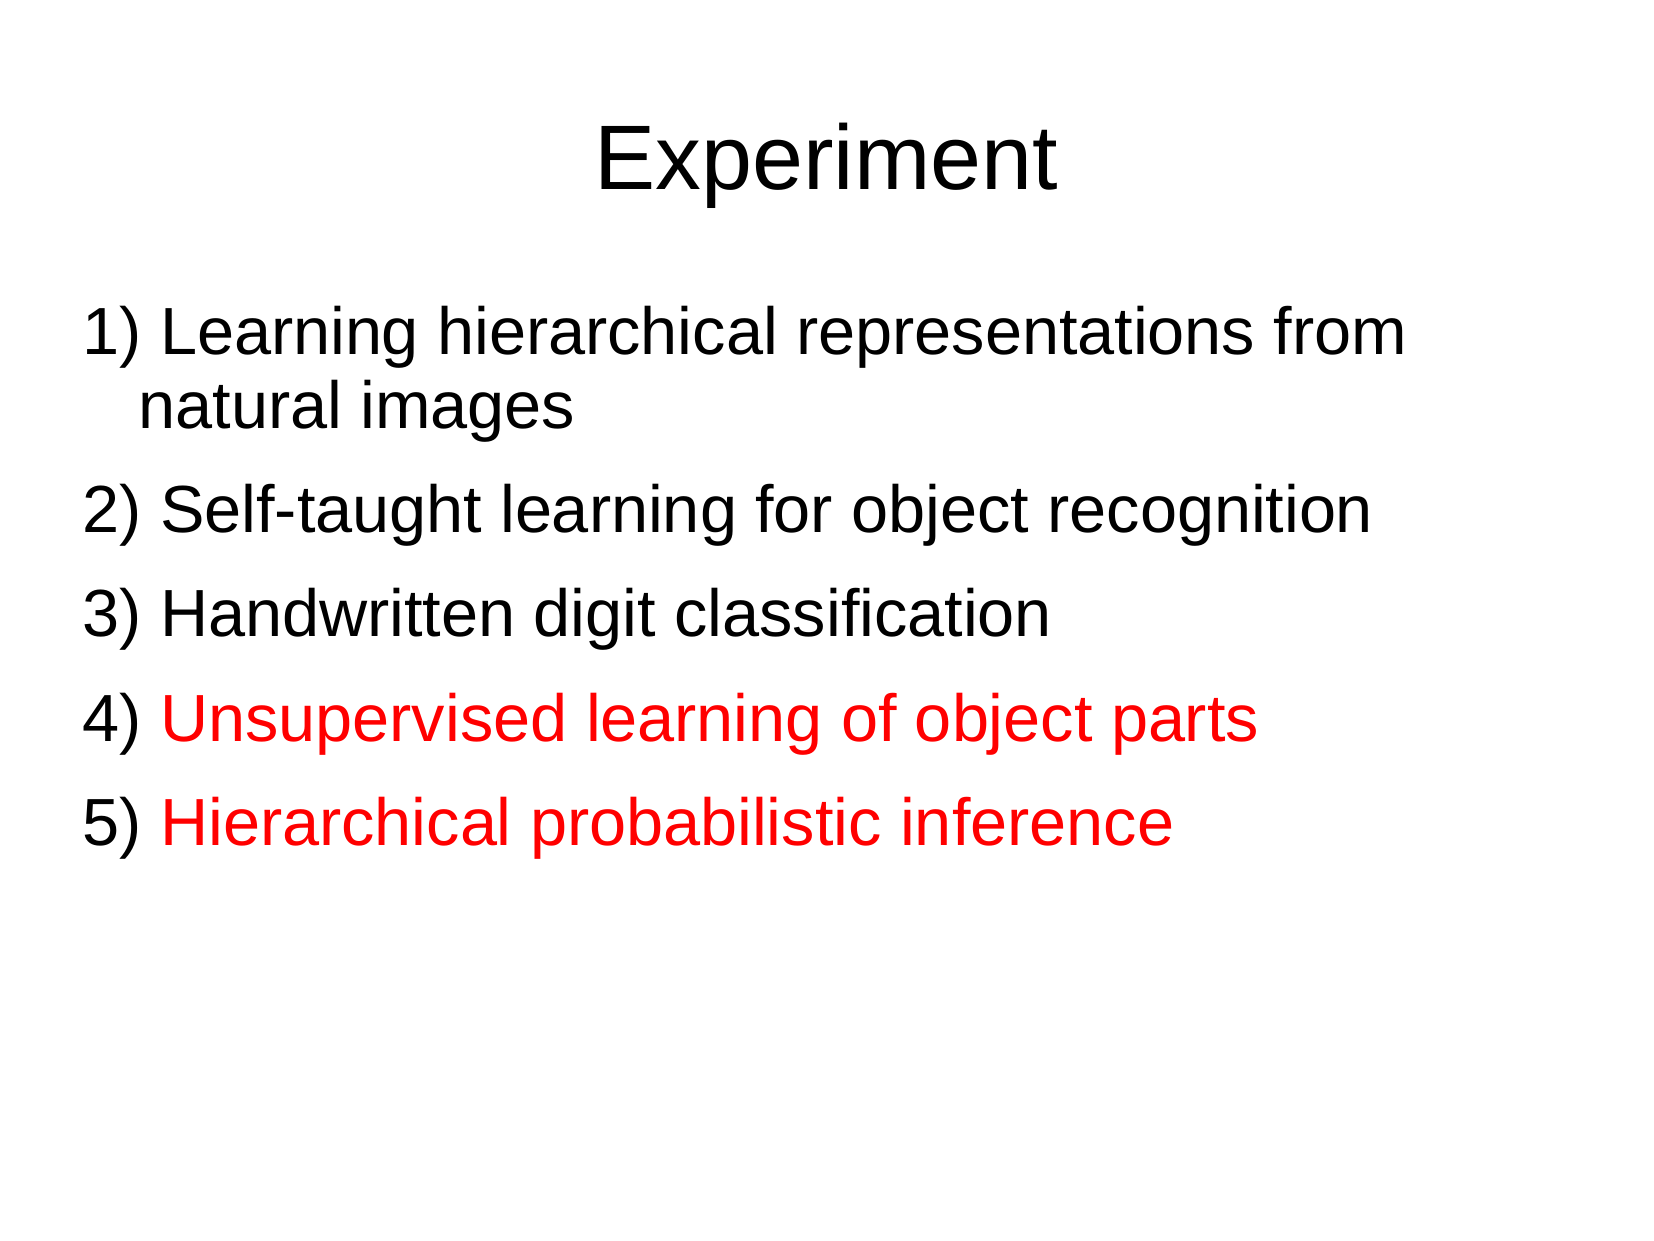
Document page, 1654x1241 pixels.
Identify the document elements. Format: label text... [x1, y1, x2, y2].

title Experiment [82, 55, 1571, 263]
list Learning hierarchical representations from natural images Self-taught learning for object recognition Handwritten digit classification Unsupervised learning of object parts Hierarchical probabilistic inference [82, 290, 1538, 1010]
